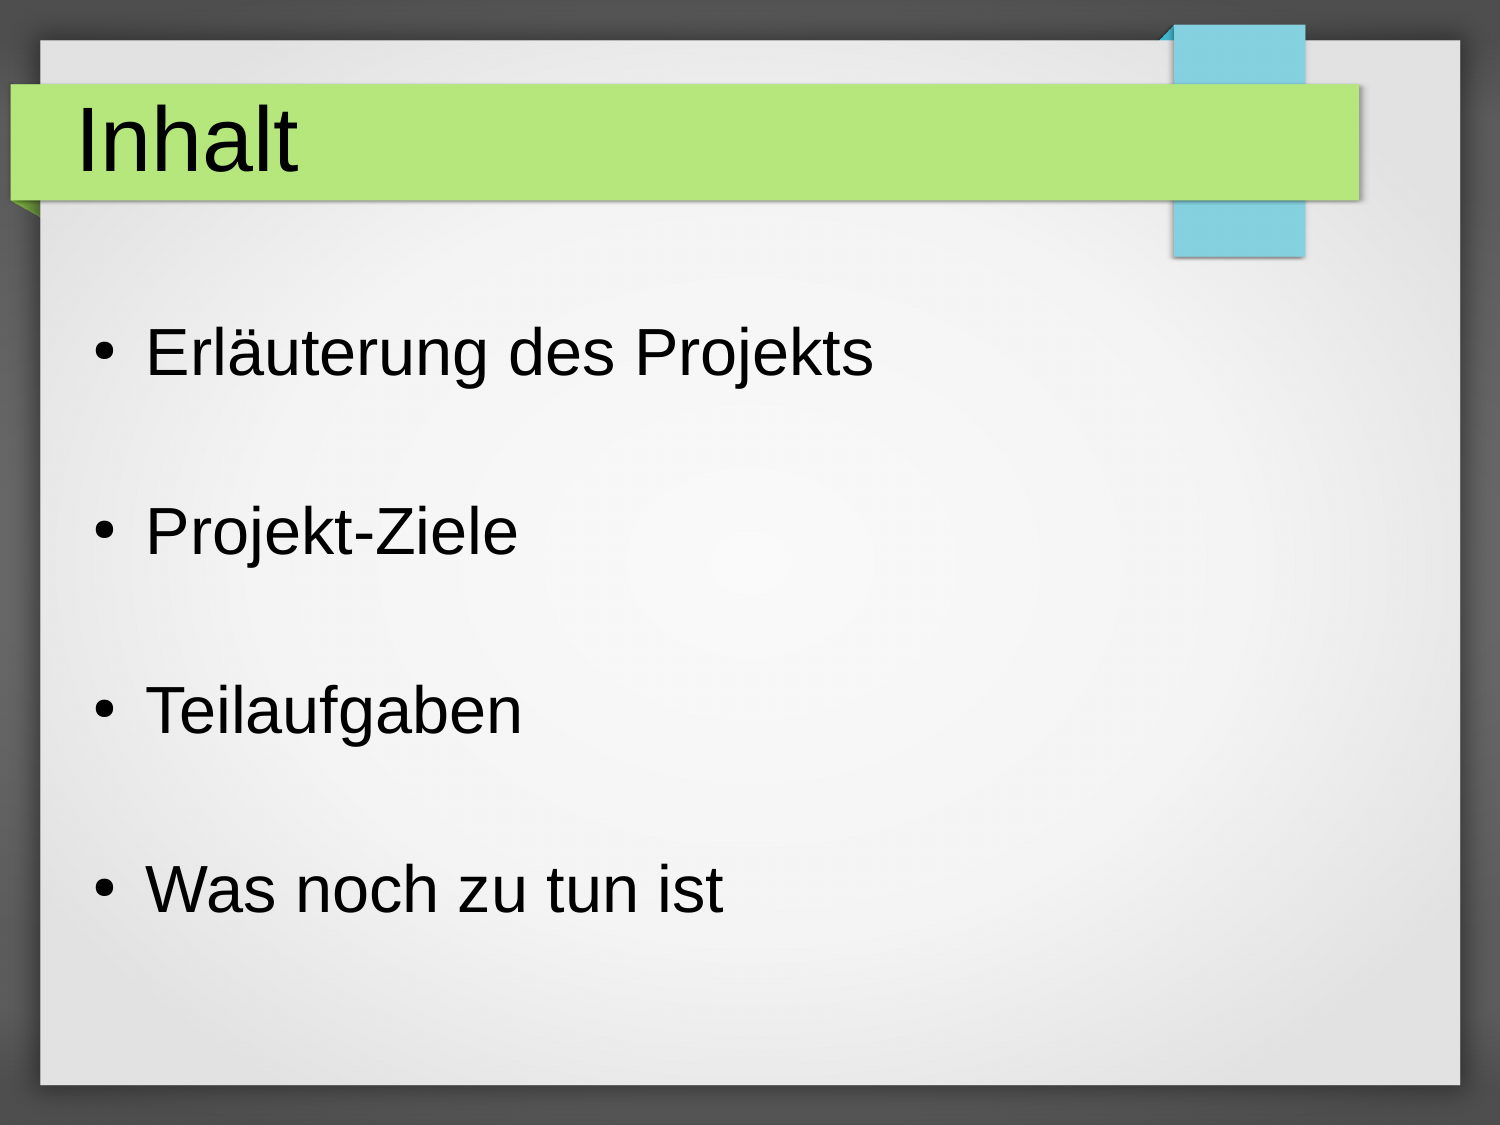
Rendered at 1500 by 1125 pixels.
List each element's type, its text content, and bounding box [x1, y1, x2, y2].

list Erläuterung des Projekts Projekt-Ziele Teilaufgaben Was noch zu tun ist [75, 315, 1425, 968]
title Inhalt [75, 36, 1147, 242]
picture [0, 0, 1500, 1125]
